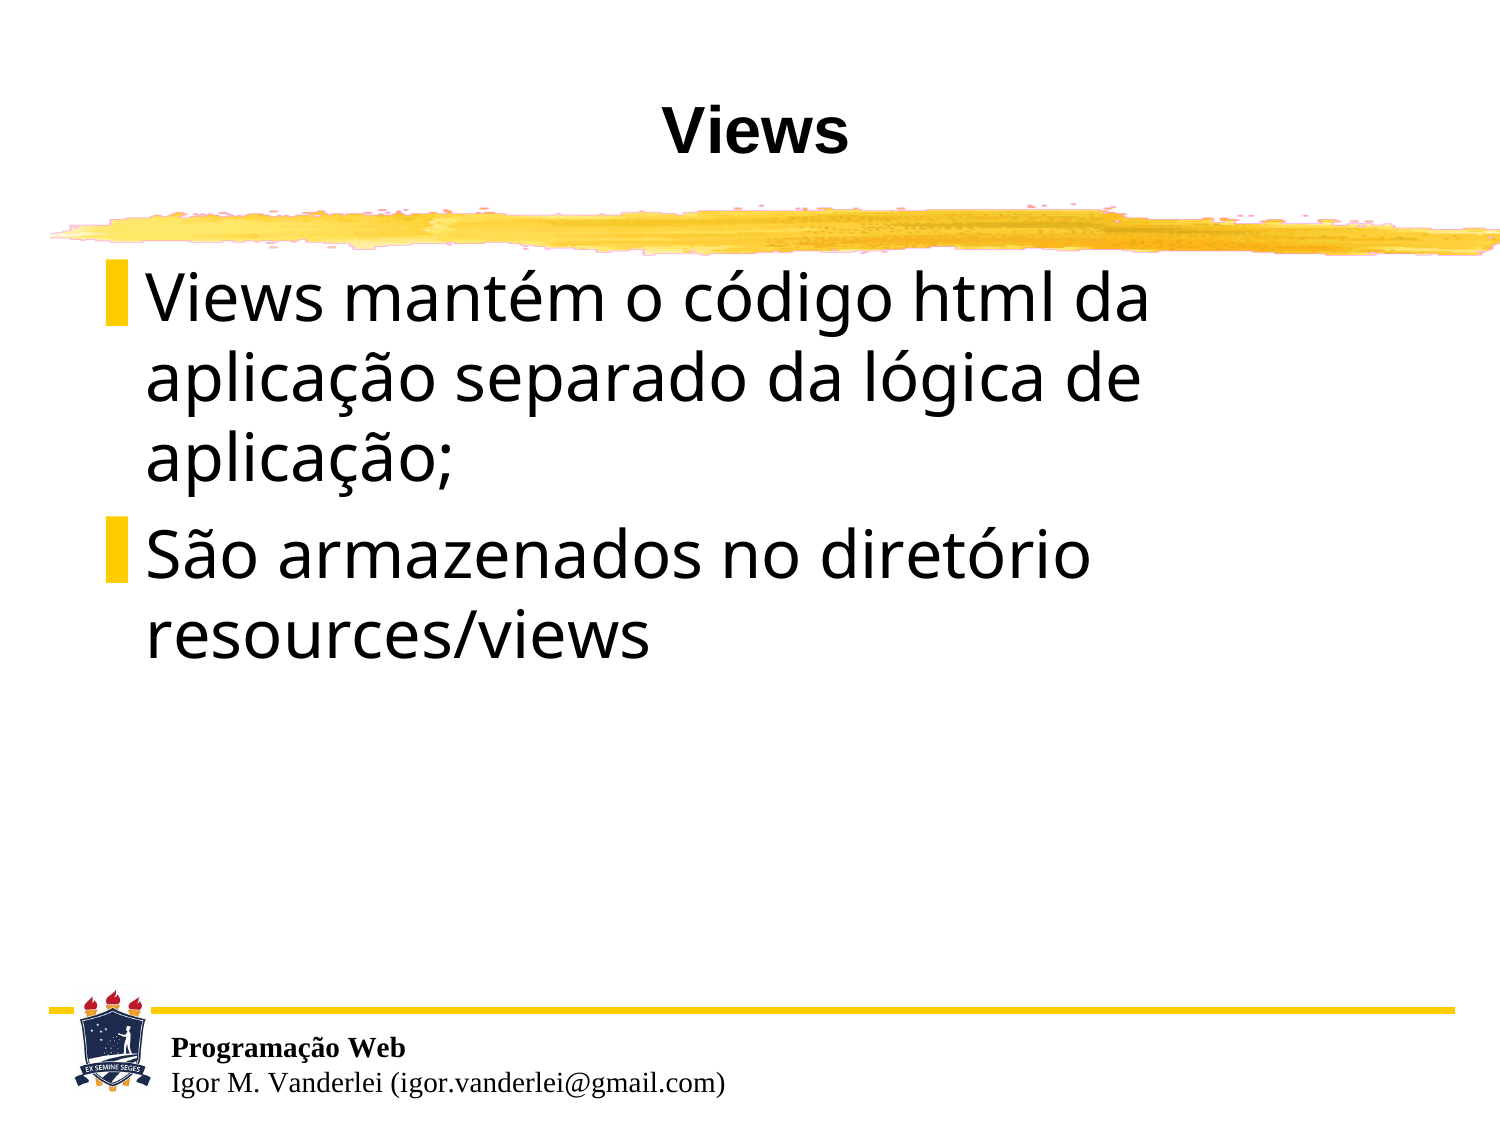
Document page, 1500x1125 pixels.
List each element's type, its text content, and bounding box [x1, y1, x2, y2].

picture [50, 198, 1500, 267]
list Views mantém o código html da aplicação separado da lógica de aplicação; São armazenados no diretório resources/views [74, 246, 1417, 990]
title Views [24, 54, 1488, 175]
picture [74, 990, 151, 1093]
